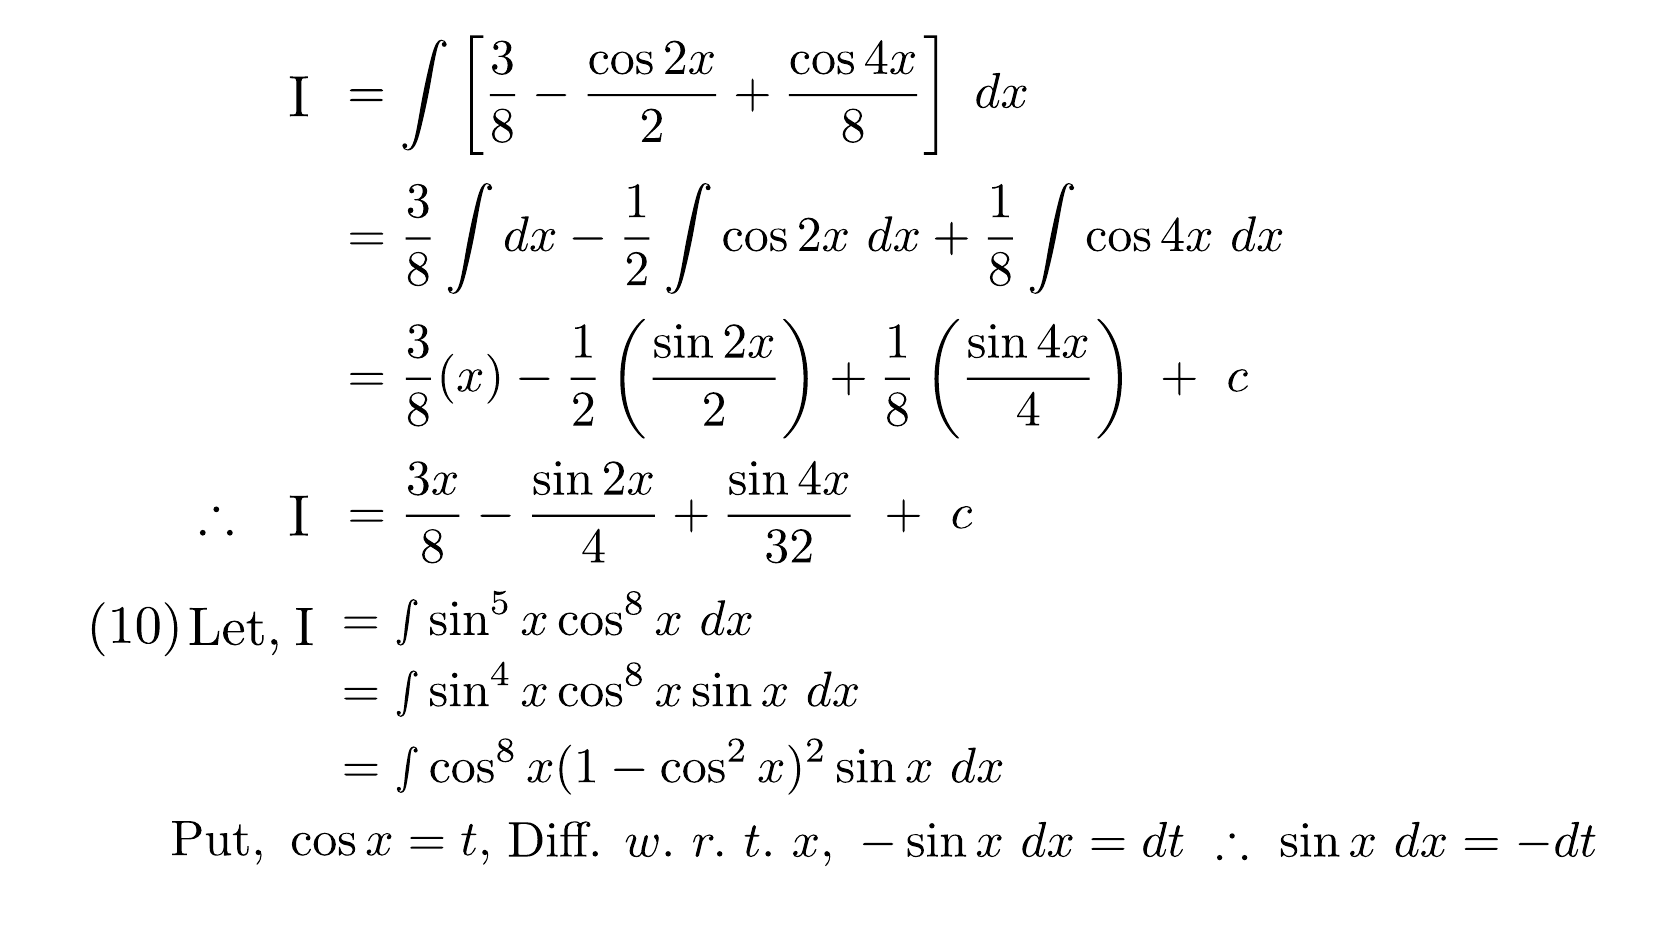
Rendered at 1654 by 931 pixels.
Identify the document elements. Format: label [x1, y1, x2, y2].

text_box [89, 602, 178, 657]
text_box [508, 821, 1596, 867]
text_box [349, 183, 1283, 294]
text_box [349, 460, 973, 564]
text_box [343, 661, 859, 717]
text_box [343, 590, 752, 646]
text_box [296, 608, 313, 646]
text_box [189, 607, 278, 656]
text_box [289, 495, 308, 536]
text_box [349, 318, 1248, 439]
text_box [199, 506, 233, 536]
text_box [172, 821, 489, 865]
text_box [289, 76, 308, 117]
text_box [349, 35, 1027, 155]
text_box [343, 738, 1003, 795]
title [47, 37, 1607, 886]
